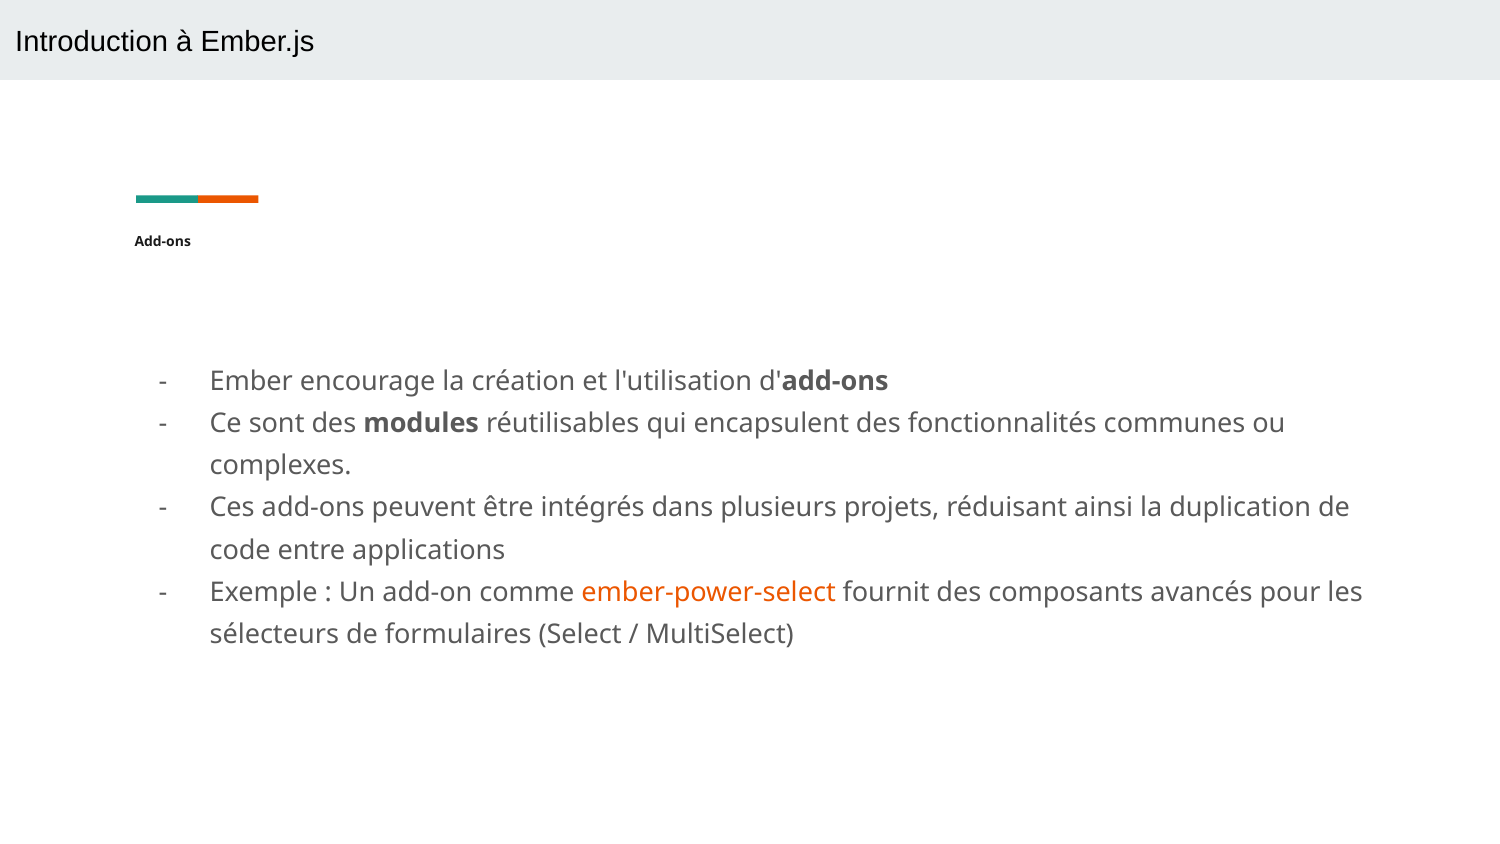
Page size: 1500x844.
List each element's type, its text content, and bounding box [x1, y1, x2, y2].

title Add-ons [119, 216, 1381, 305]
list Ember encourage la création et l'utilisation d'add-ons Ce sont des modules réutilisables qui encapsulent des fonctionnalités communes ou complexes. Ces add-ons peuvent être intégrés dans plusieurs projets, réduisant ainsi la duplication de code entre applications Exemple : Un add-on comme ember-power-select fournit des composants avancés pour les sélecteurs de formulaires (Select / MultiSelect) [119, 341, 1381, 712]
